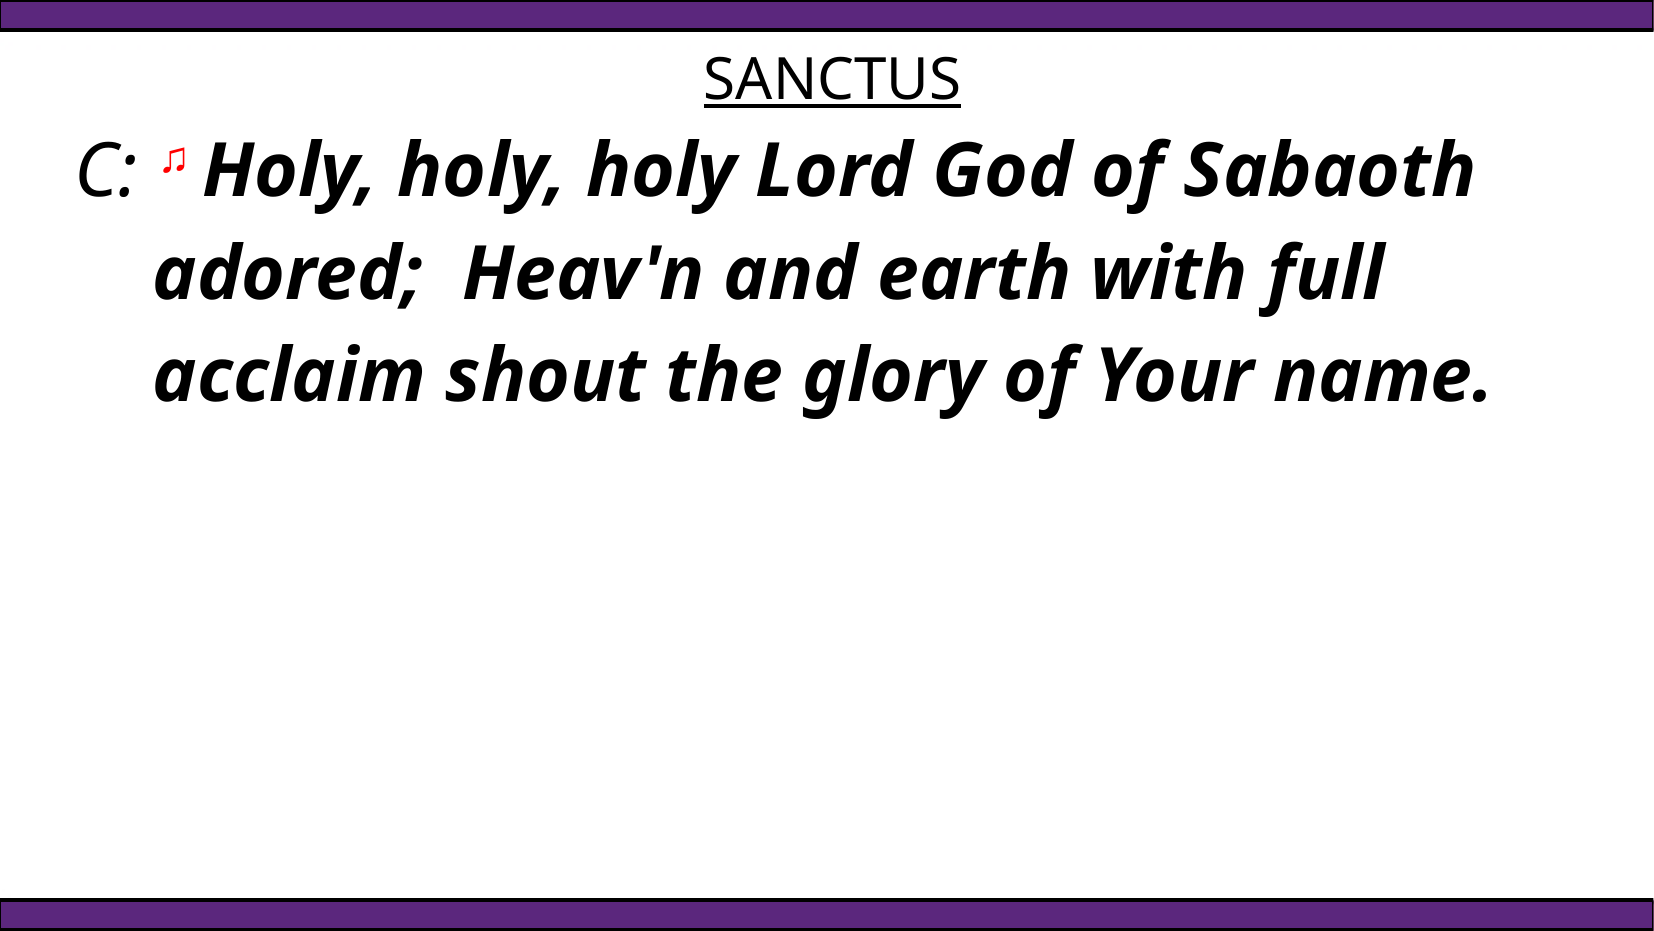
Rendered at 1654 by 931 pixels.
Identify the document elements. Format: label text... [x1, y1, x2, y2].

text_box SANCTUS C: ♫ Holy, holy, holy Lord God of Sabaoth adored; Heav'n and earth with full acclaim shout the glory of Your name. [60, 30, 1606, 422]
picture [0, 31, 1654, 900]
text_box [0, 0, 1654, 31]
text_box [0, 900, 1654, 931]
